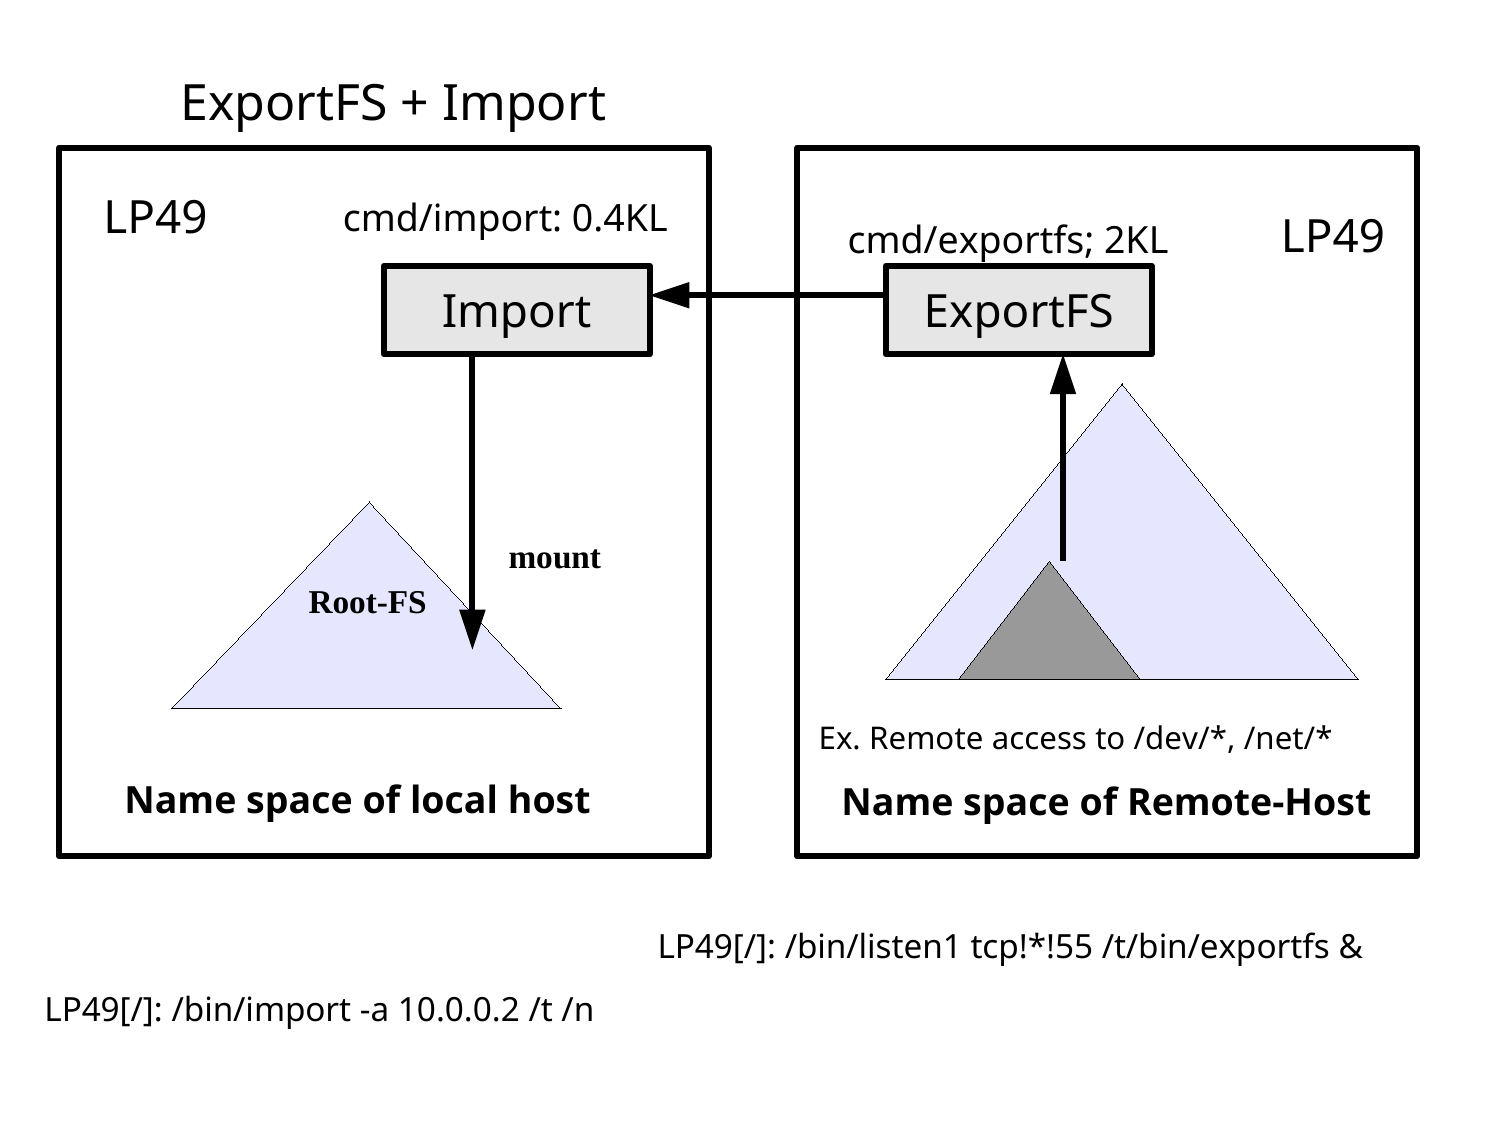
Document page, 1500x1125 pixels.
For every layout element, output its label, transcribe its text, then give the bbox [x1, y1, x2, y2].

text_box cmd/import: 0.4KL [328, 183, 676, 244]
text_box mount [493, 531, 621, 584]
text_box Name space of local host [109, 766, 668, 827]
text_box LP49 [1266, 196, 1388, 266]
text_box Ex. Remote access to /dev/*, /net/* [803, 708, 1383, 761]
text_box ExportFS + Import [165, 59, 621, 134]
text_box LP49 [88, 177, 211, 247]
text_box [885, 383, 1359, 680]
text_box ExportFS [885, 266, 1152, 355]
text_box Root-FS [171, 501, 562, 709]
text_box cmd/exportfs; 2KL [832, 206, 1182, 266]
text_box Name space of Remote-Host [826, 767, 1407, 828]
text_box LP49[/]: /bin/listen1 tcp!*!55 /t/bin/exportfs & [642, 915, 1474, 970]
text_box LP49[/]: /bin/import -a 10.0.0.2 /t /n [29, 978, 693, 1034]
text_box Import [383, 265, 650, 355]
